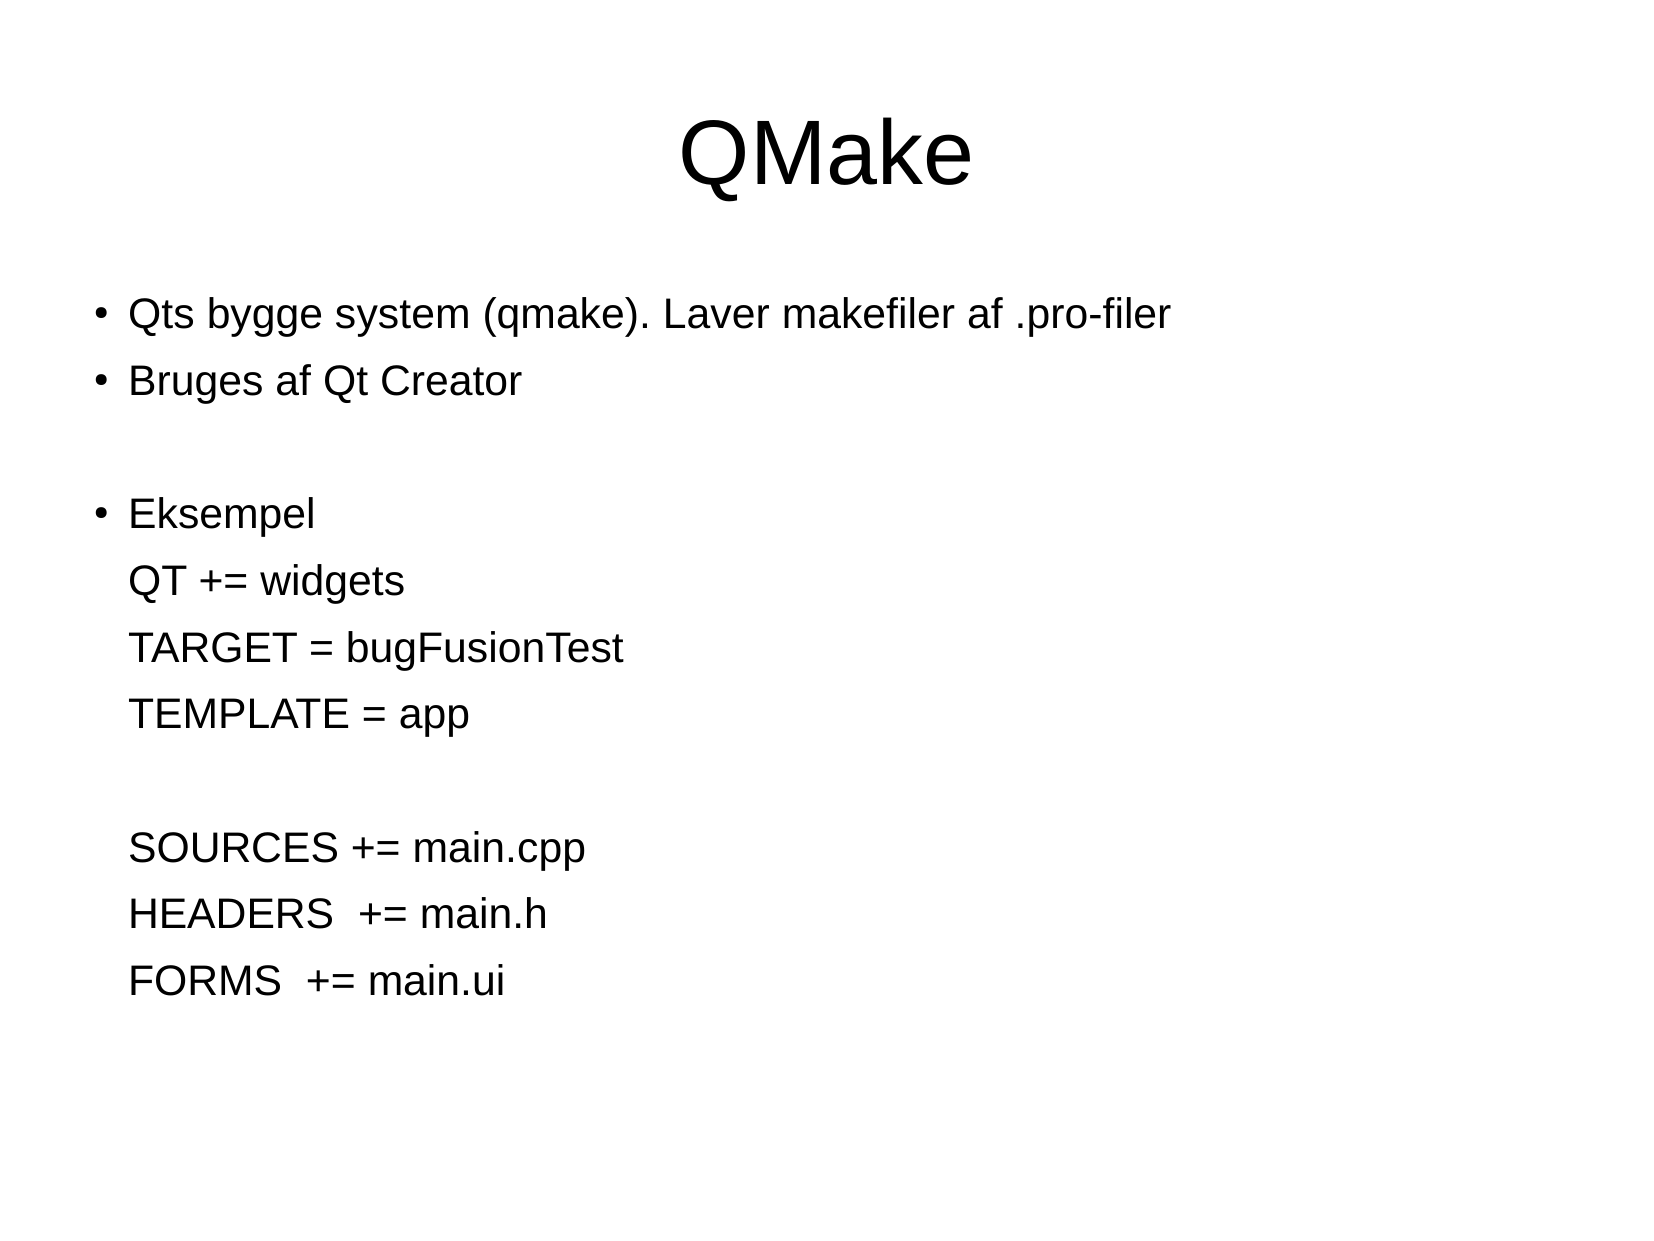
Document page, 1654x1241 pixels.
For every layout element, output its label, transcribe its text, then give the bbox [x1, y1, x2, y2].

list Qts bygge system (qmake). Laver makefiler af .pro-filer Bruges af Qt Creator Eksempel QT += widgets TARGET = bugFusionTest TEMPLATE = app SOURCES += main.cpp HEADERS += main.h FORMS += main.ui [82, 290, 1571, 1010]
title QMake [82, 49, 1571, 257]
